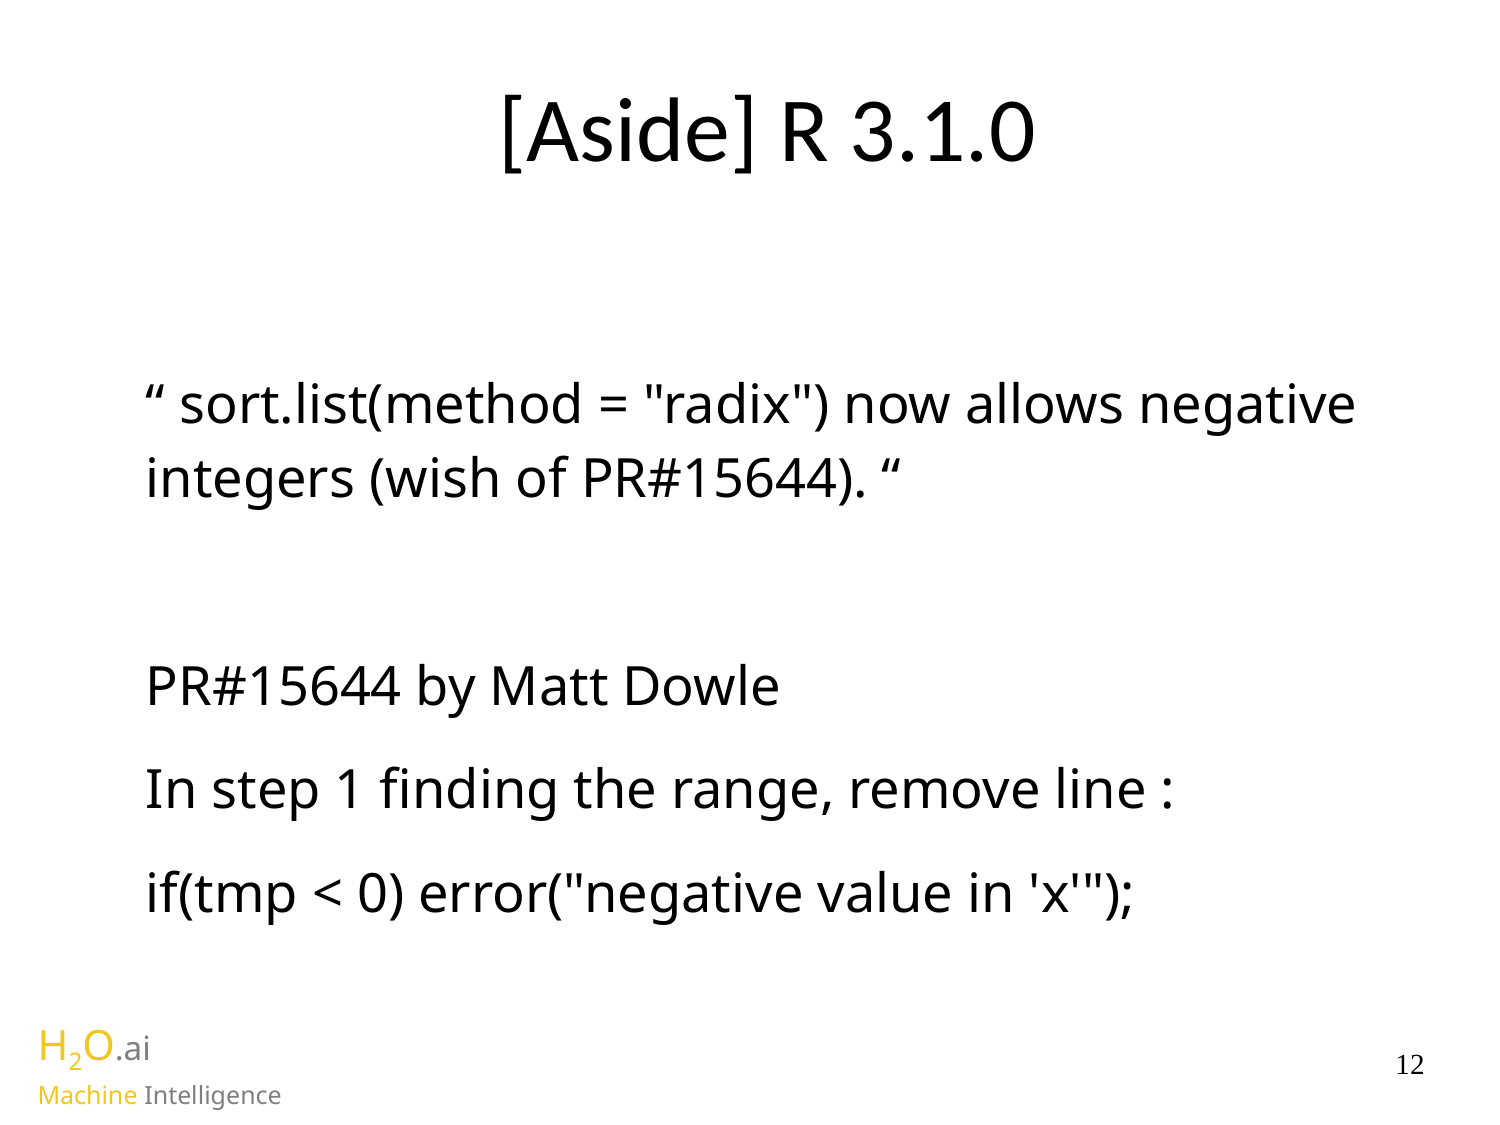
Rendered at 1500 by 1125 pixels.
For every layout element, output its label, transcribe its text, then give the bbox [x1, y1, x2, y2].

title [Aside] R 3.1.0 [75, 15, 1425, 262]
list “ sort.list(method = "radix") now allows negative integers (wish of PR#15644). “ PR#15644 by Matt Dowle In step 1 finding the range, remove line : if(tmp < 0) error("negative value in 'x'"); [75, 262, 1425, 1125]
